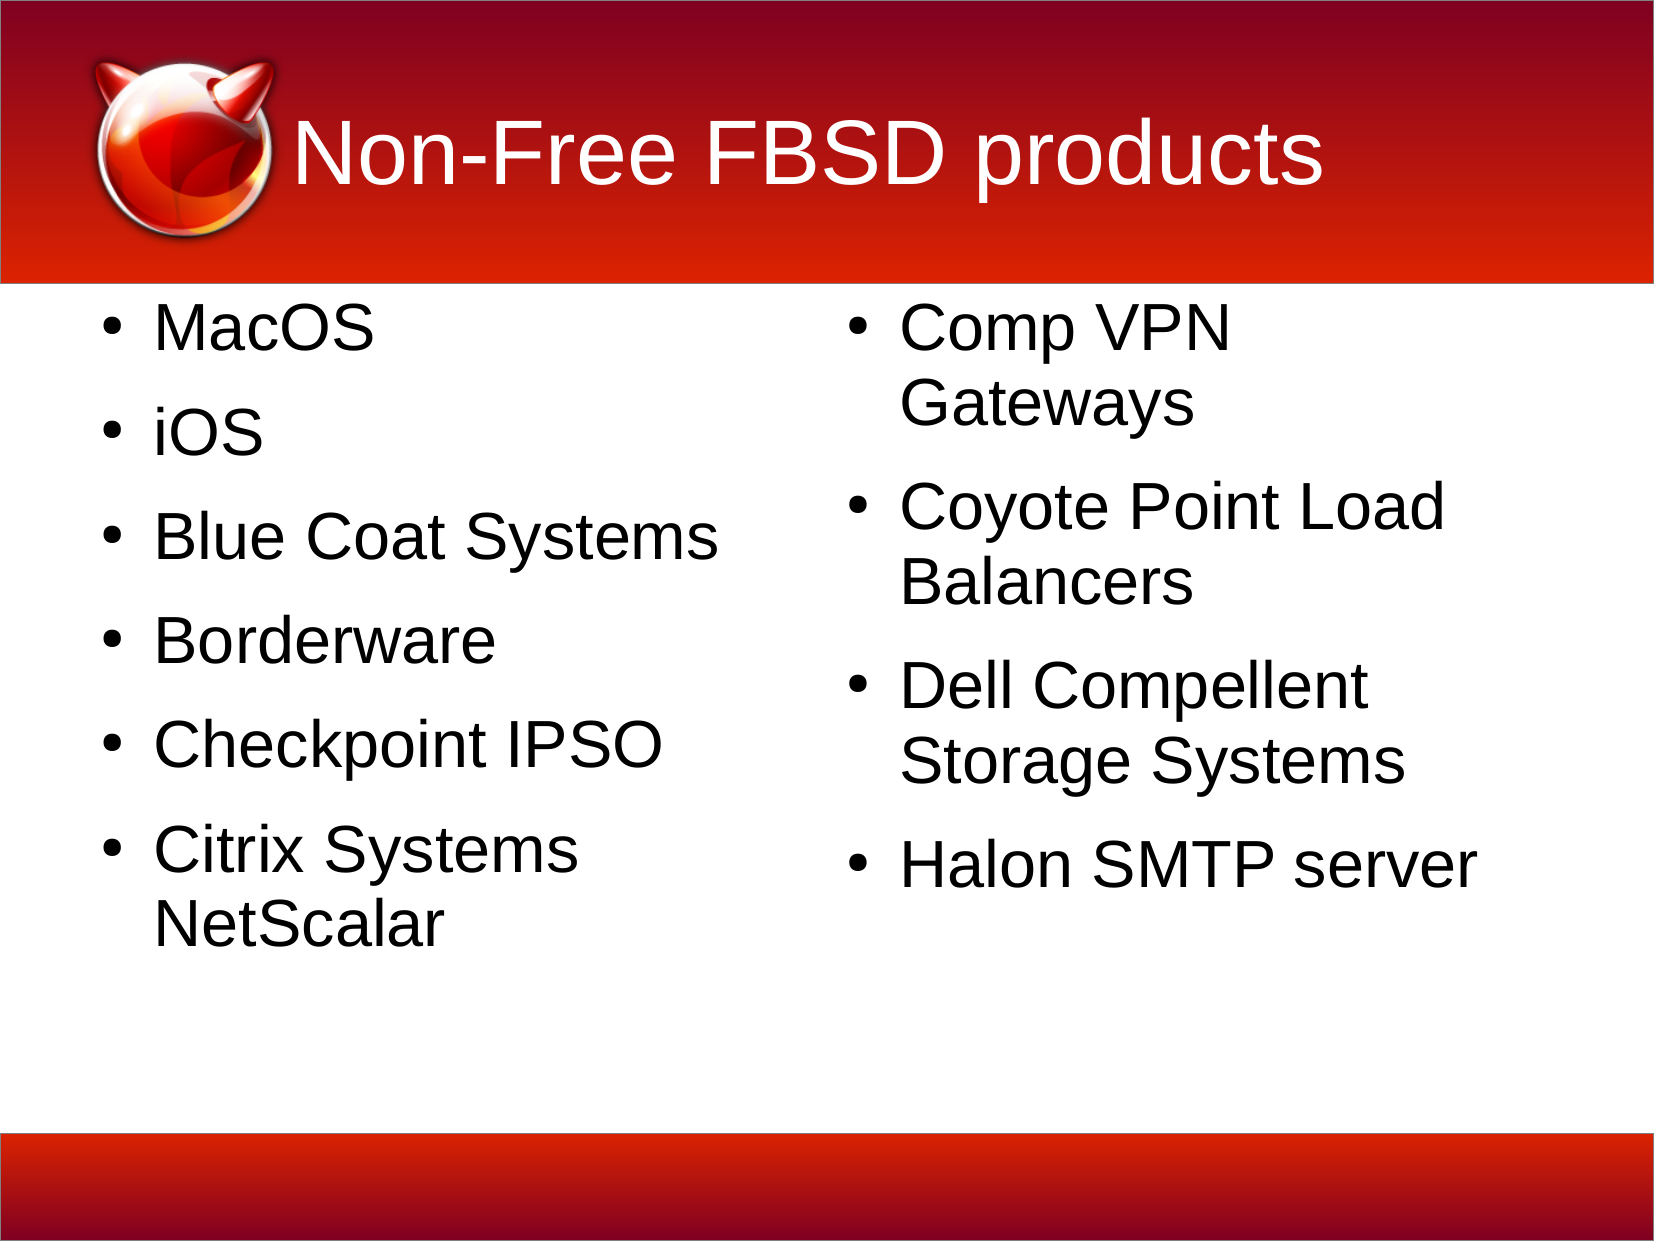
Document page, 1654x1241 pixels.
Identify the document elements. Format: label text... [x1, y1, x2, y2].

list Comp VPN Gateways Coyote Point Load Balancers Dell Compellent Storage Systems Halon SMTP server [828, 290, 1539, 1010]
title Non-Free FBSD products [82, 49, 1536, 257]
list MacOS iOS Blue Coat Systems Borderware Checkpoint IPSO Citrix Systems NetScalar [82, 290, 793, 1010]
